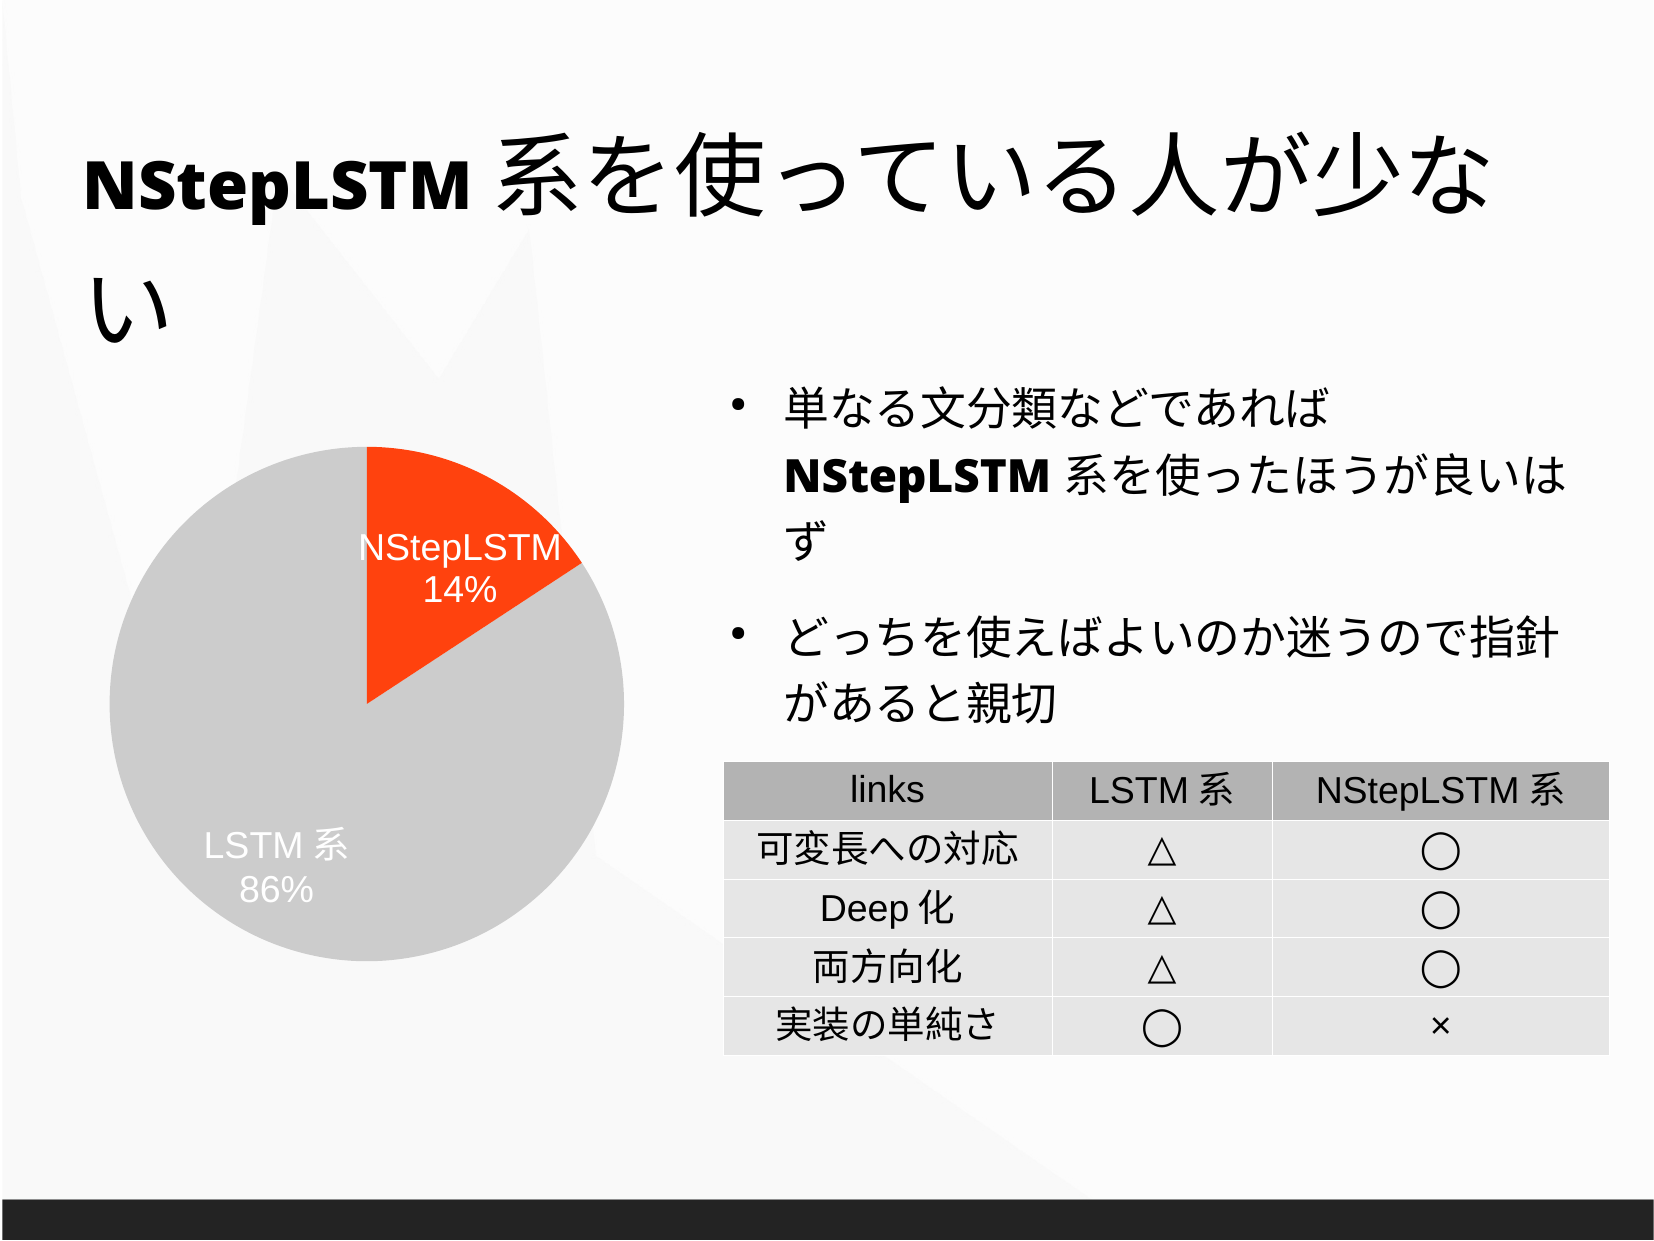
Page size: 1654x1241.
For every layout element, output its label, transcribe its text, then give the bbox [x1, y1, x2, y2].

table_cell ◯ [1053, 997, 1272, 1055]
table_cell ◯ [1273, 821, 1609, 879]
table_cell Deep化 [724, 880, 1052, 937]
table_cell 可変長への対応 [724, 821, 1052, 879]
table_cell 実装の単純さ [724, 997, 1052, 1055]
table_cell △ [1053, 938, 1272, 996]
title NStepLSTM系を使っている人が少ない [82, 132, 1571, 340]
table_cell 両方向化 [724, 938, 1052, 996]
list 単なる文分類などであればNStepLSTM系を使ったほうが良いはず どっちを使えばよいのか迷うので指針があると親切 [712, 372, 1571, 1093]
table_cell △ [1053, 821, 1272, 879]
table_header LSTM系 [1053, 762, 1272, 820]
table_cell ◯ [1273, 938, 1609, 996]
table_header NStepLSTM系 [1273, 762, 1609, 820]
picture [2, 0, 1654, 1241]
table_cell ◯ [1273, 880, 1609, 937]
text_box NStepLSTM 14% [343, 518, 578, 618]
text_box LSTM系 86% [188, 807, 365, 908]
table_header links [724, 762, 1052, 820]
table_cell × [1273, 997, 1609, 1055]
table_cell △ [1053, 880, 1272, 937]
